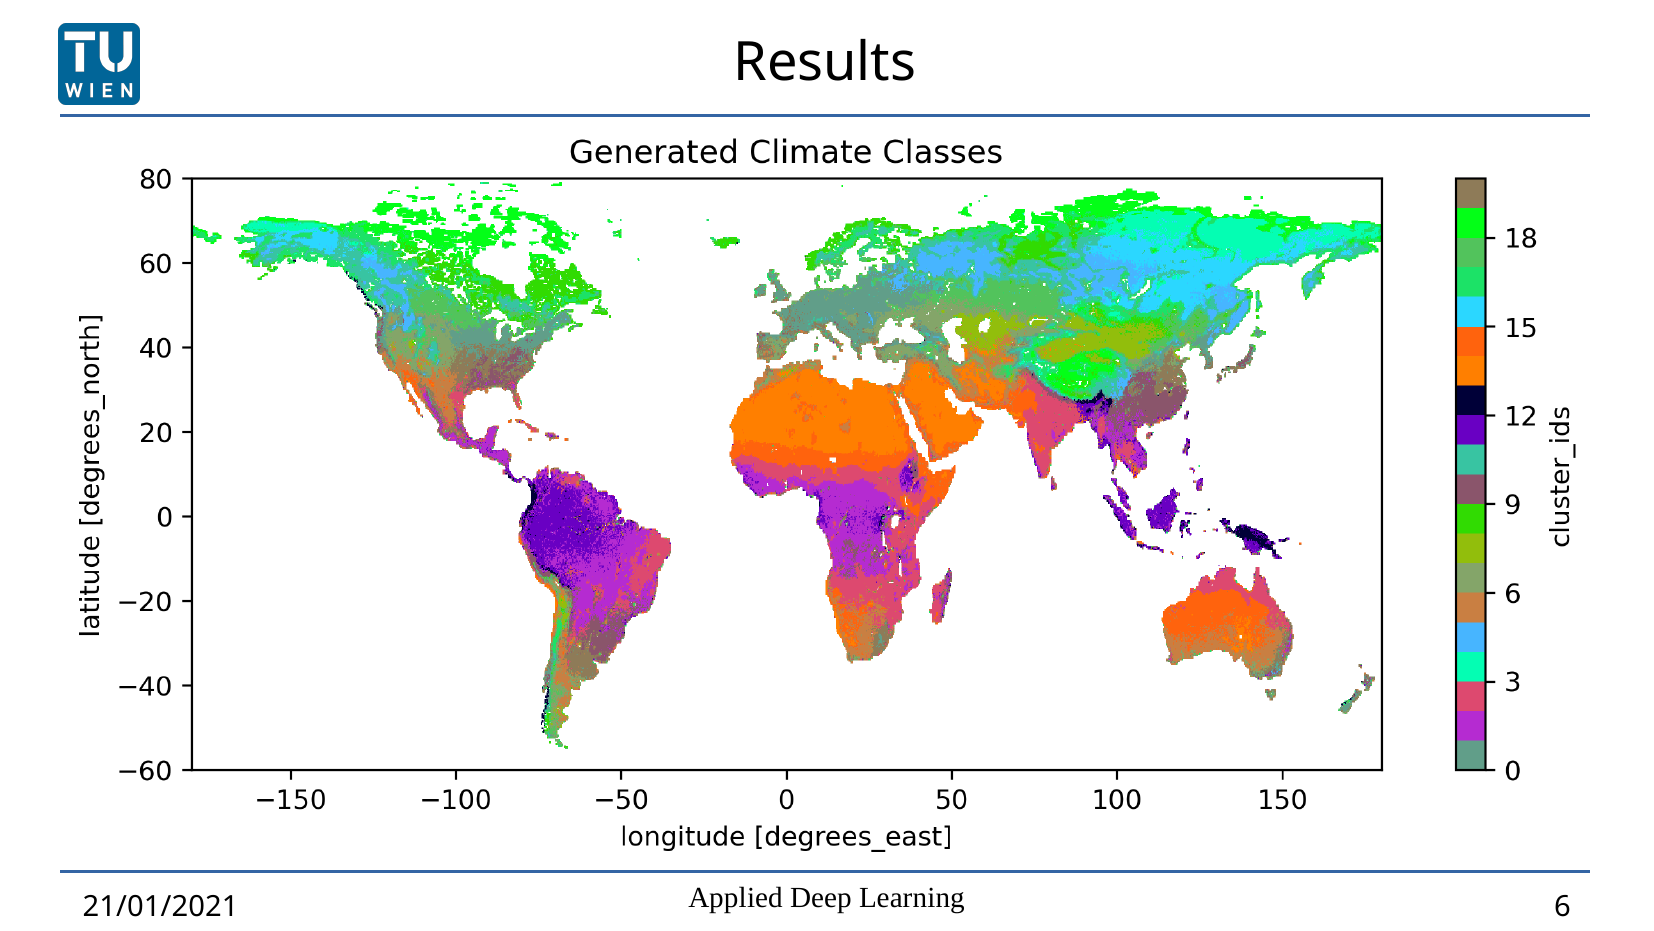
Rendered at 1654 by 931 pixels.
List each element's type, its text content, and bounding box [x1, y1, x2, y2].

title Results [60, 22, 1591, 97]
picture [60, 119, 1593, 871]
